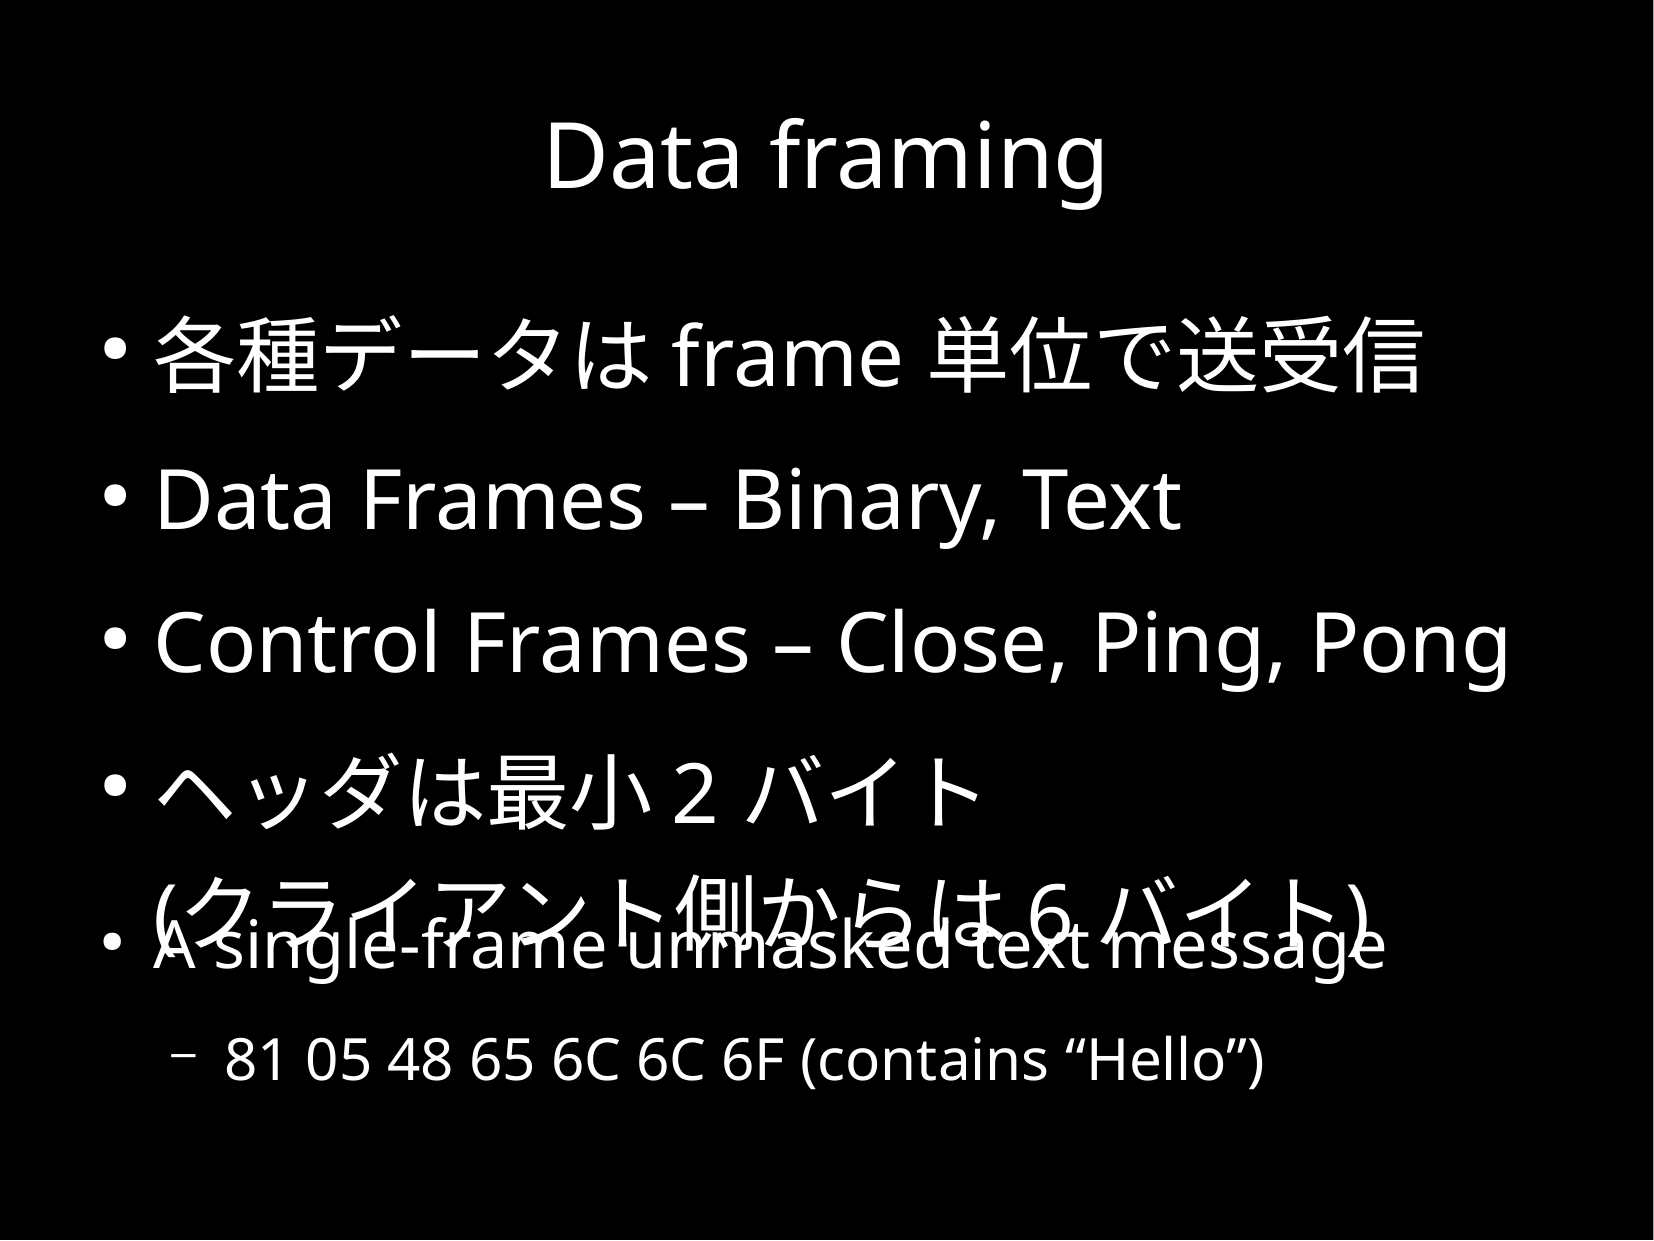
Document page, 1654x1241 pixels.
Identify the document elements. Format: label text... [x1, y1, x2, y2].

list A single-frame unmasked text message 81 05 48 65 6C 6C 6F (contains “Hello”) [82, 897, 1538, 1169]
title Data framing [82, 49, 1571, 257]
list 各種データは frame 単位で送受信 Data Frames – Binary, Text Control Frames – Close, Ping, Pong ヘッダは最小 2 バイト (クライアント側からは 6 バイト) [82, 290, 1538, 827]
